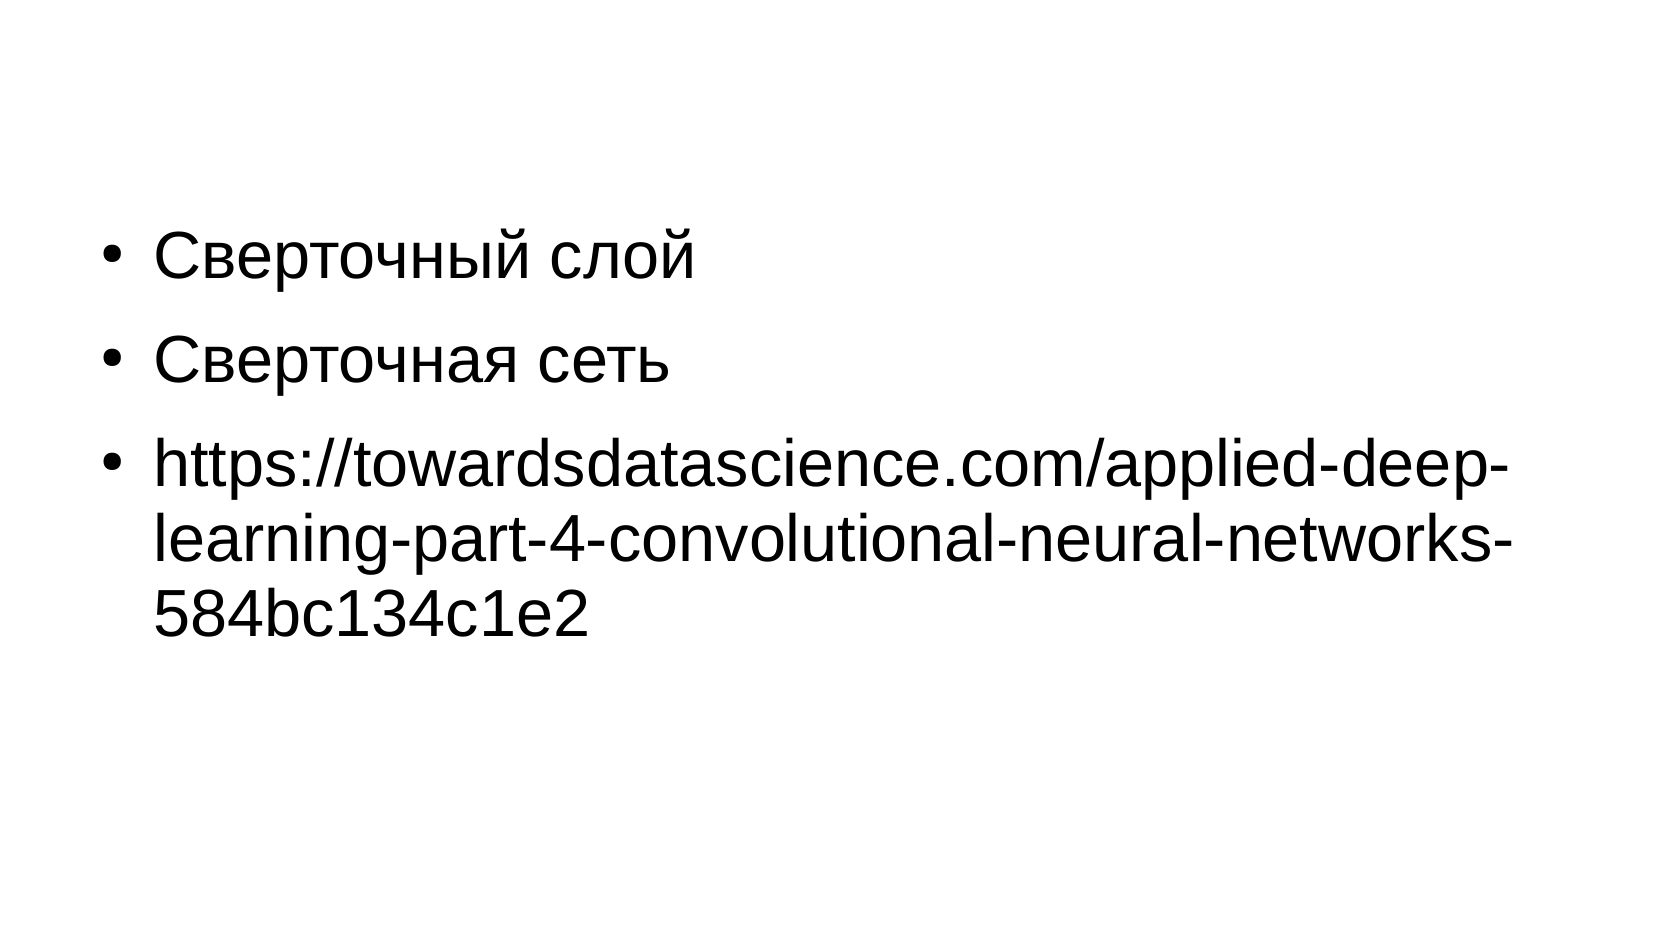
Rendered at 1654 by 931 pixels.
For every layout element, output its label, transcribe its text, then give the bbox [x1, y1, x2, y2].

list Сверточный слой Сверточная сеть https://towardsdatascience.com/applied-deep-learning-part-4-convolutional-neural-networks-584bc134c1e2 [82, 217, 1571, 758]
